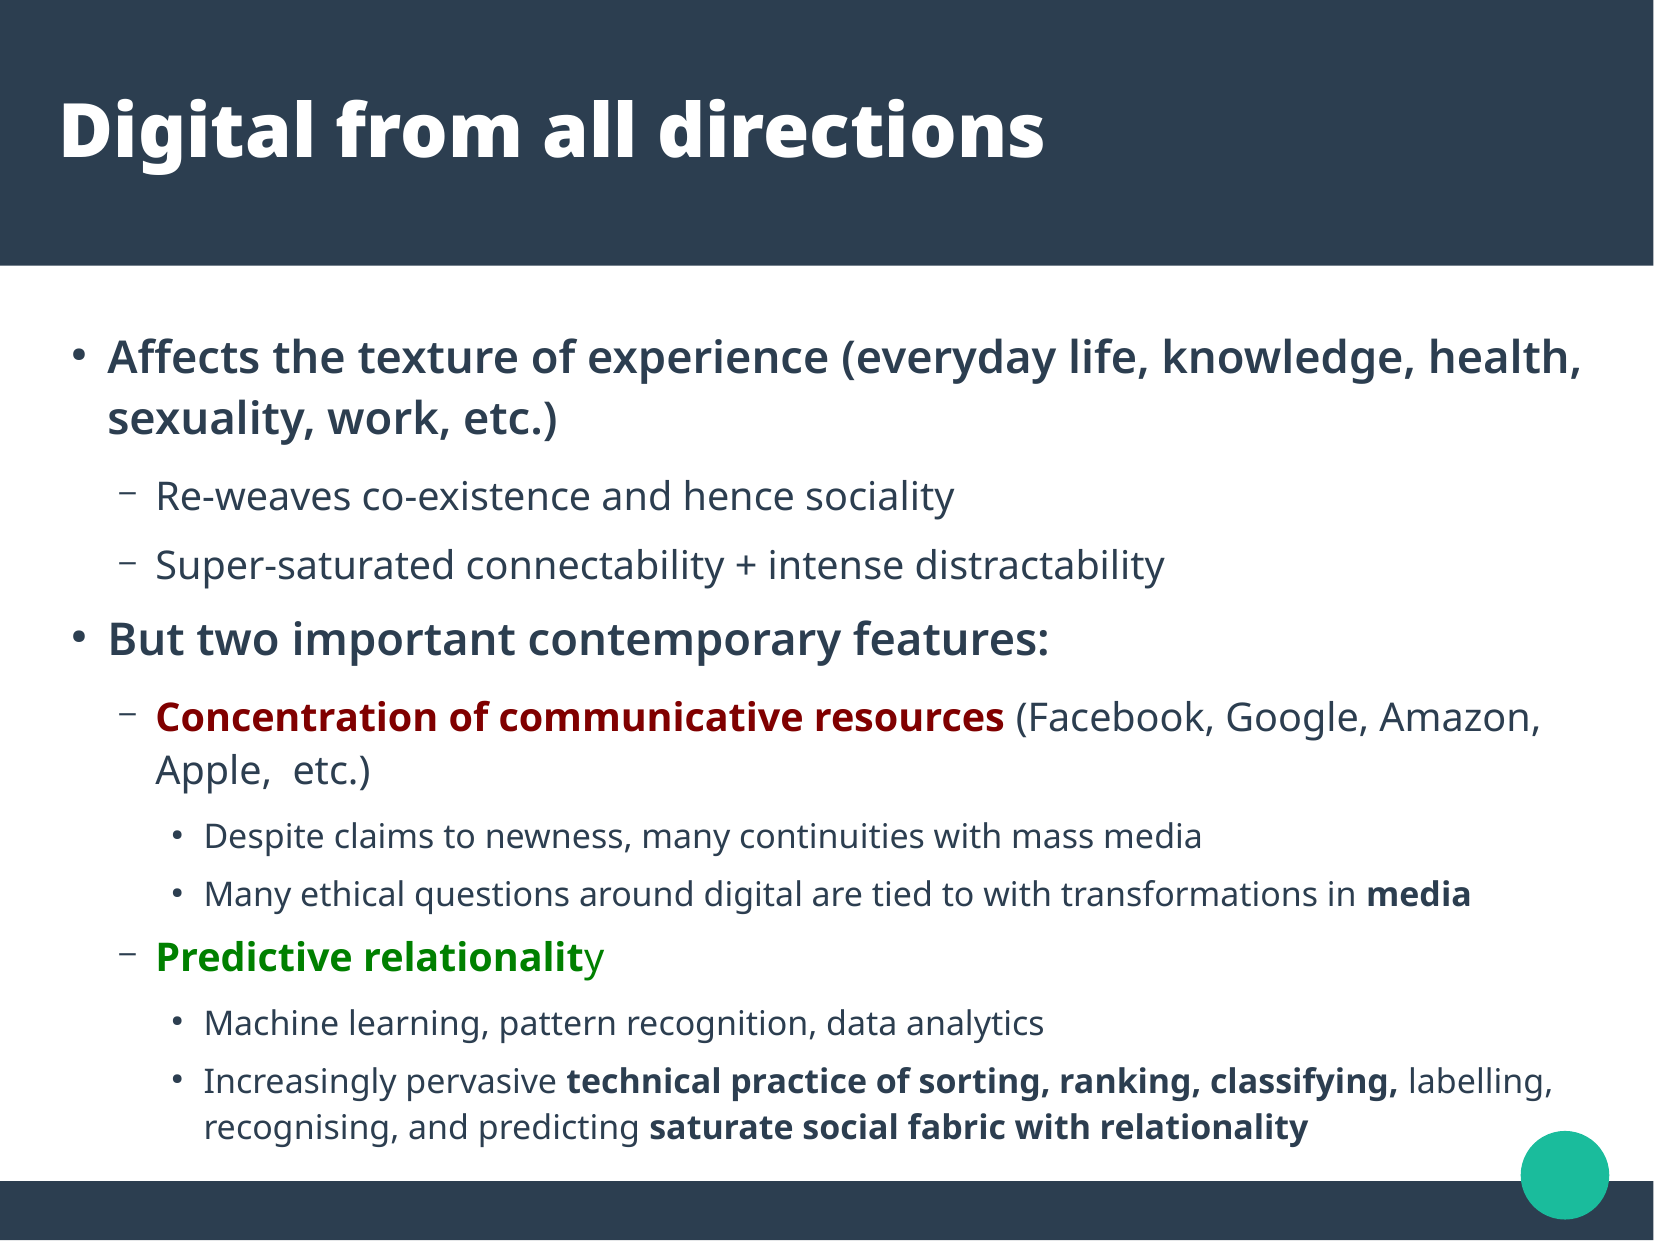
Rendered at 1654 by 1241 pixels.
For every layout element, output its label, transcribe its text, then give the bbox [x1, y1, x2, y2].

title Digital from all directions [59, 49, 1595, 207]
list Affects the texture of experience (everyday life, knowledge, health, sexuality, work, etc.) Re-weaves co-existence and hence sociality Super-saturated connectability + intense distractability But two important contemporary features: Concentration of communicative resources (Facebook, Google, Amazon, Apple, etc.) Despite claims to newness, many continuities with mass media Many ethical questions around digital are tied to with transformations in media Predictive relationality Machine learning, pattern recognition, data analytics Increasingly pervasive technical practice of sorting, ranking, classifying, labelling, recognising, and predicting saturate social fabric with relationality [59, 324, 1595, 1152]
